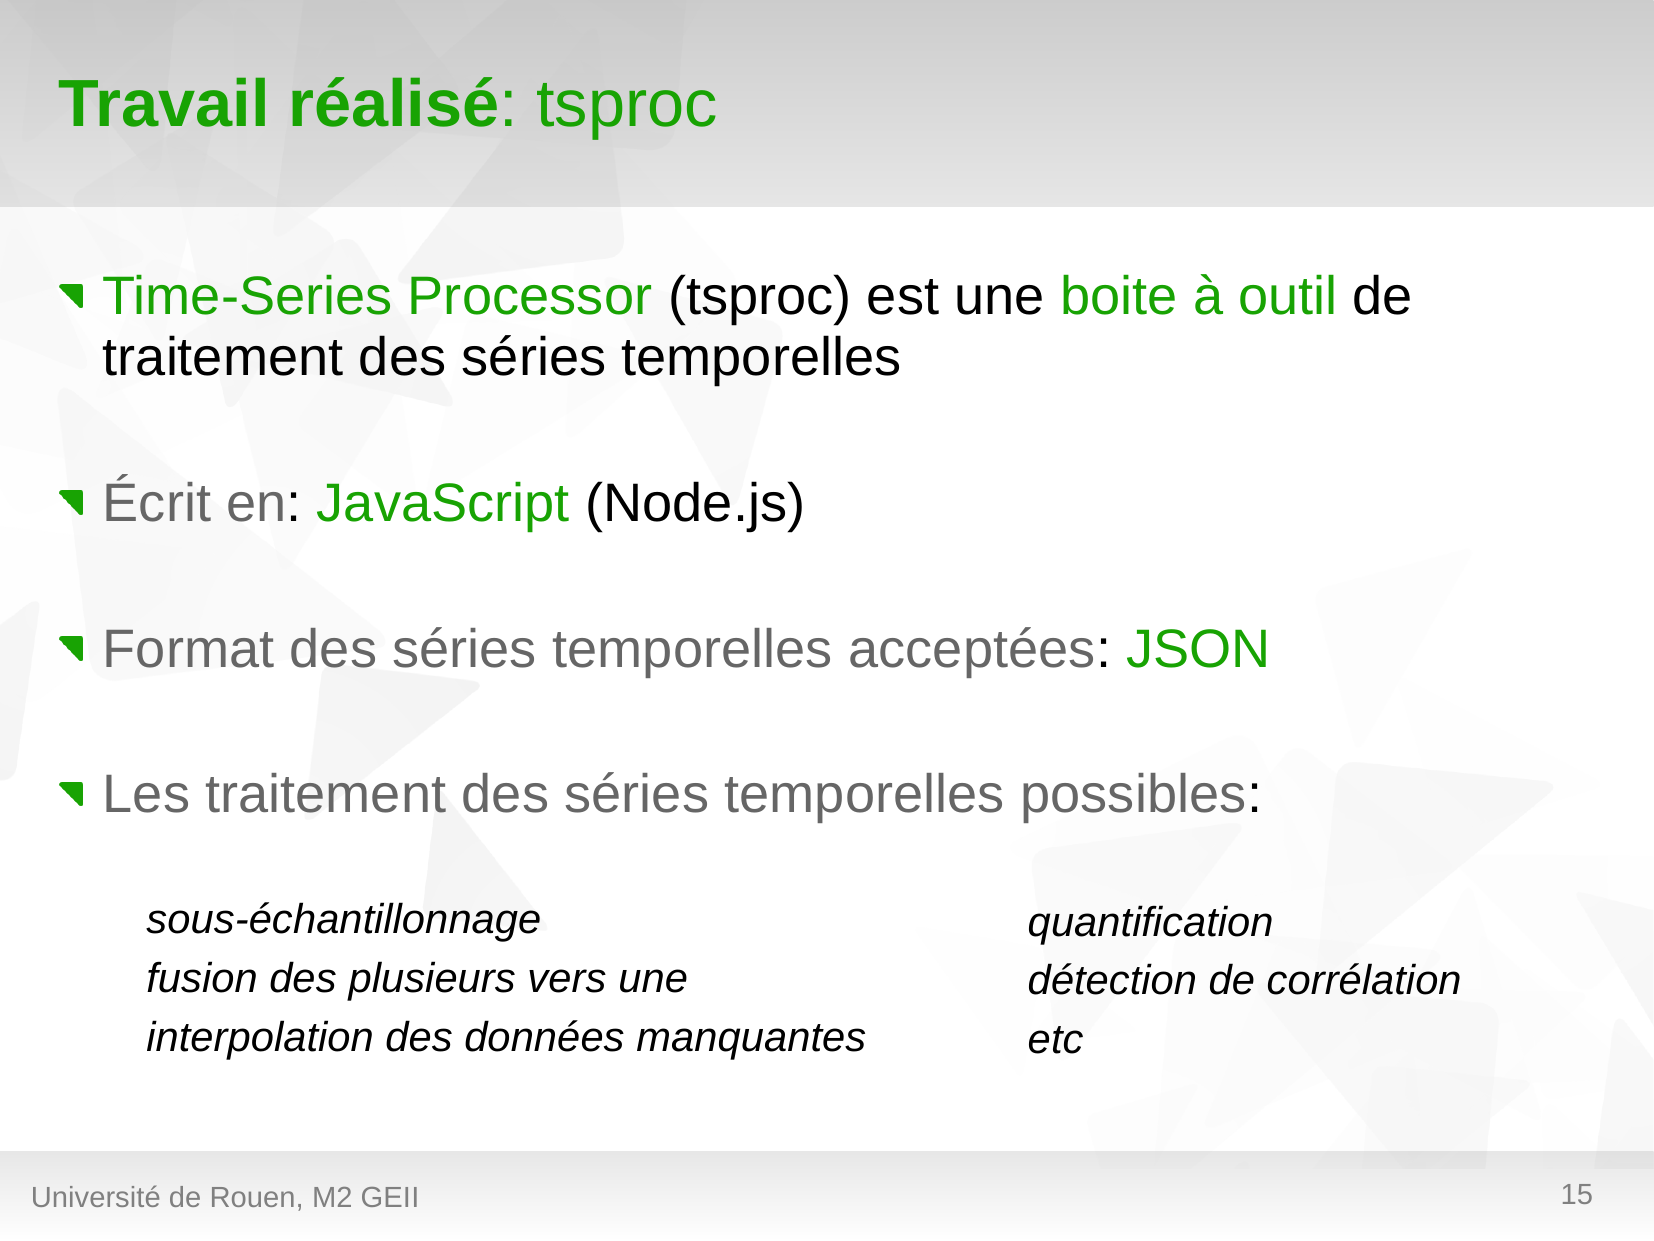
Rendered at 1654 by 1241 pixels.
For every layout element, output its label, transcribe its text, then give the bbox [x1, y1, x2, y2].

title Travail réalisé: tsproc [59, 29, 1595, 178]
list Time-Series Processor (tsproc) est une boite à outil de traitement des séries temporelles Écrit en: JavaScript (Node.js) Format des séries temporelles acceptées: JSON Les traitement des séries temporelles possibles: sous-échantillonnage fusion des plusieurs vers une interpolation des données manquantes [59, 265, 1595, 1138]
picture [0, 0, 783, 931]
picture [915, 548, 1654, 1169]
text_box quantification détection de corrélation etc [942, 891, 1498, 1102]
